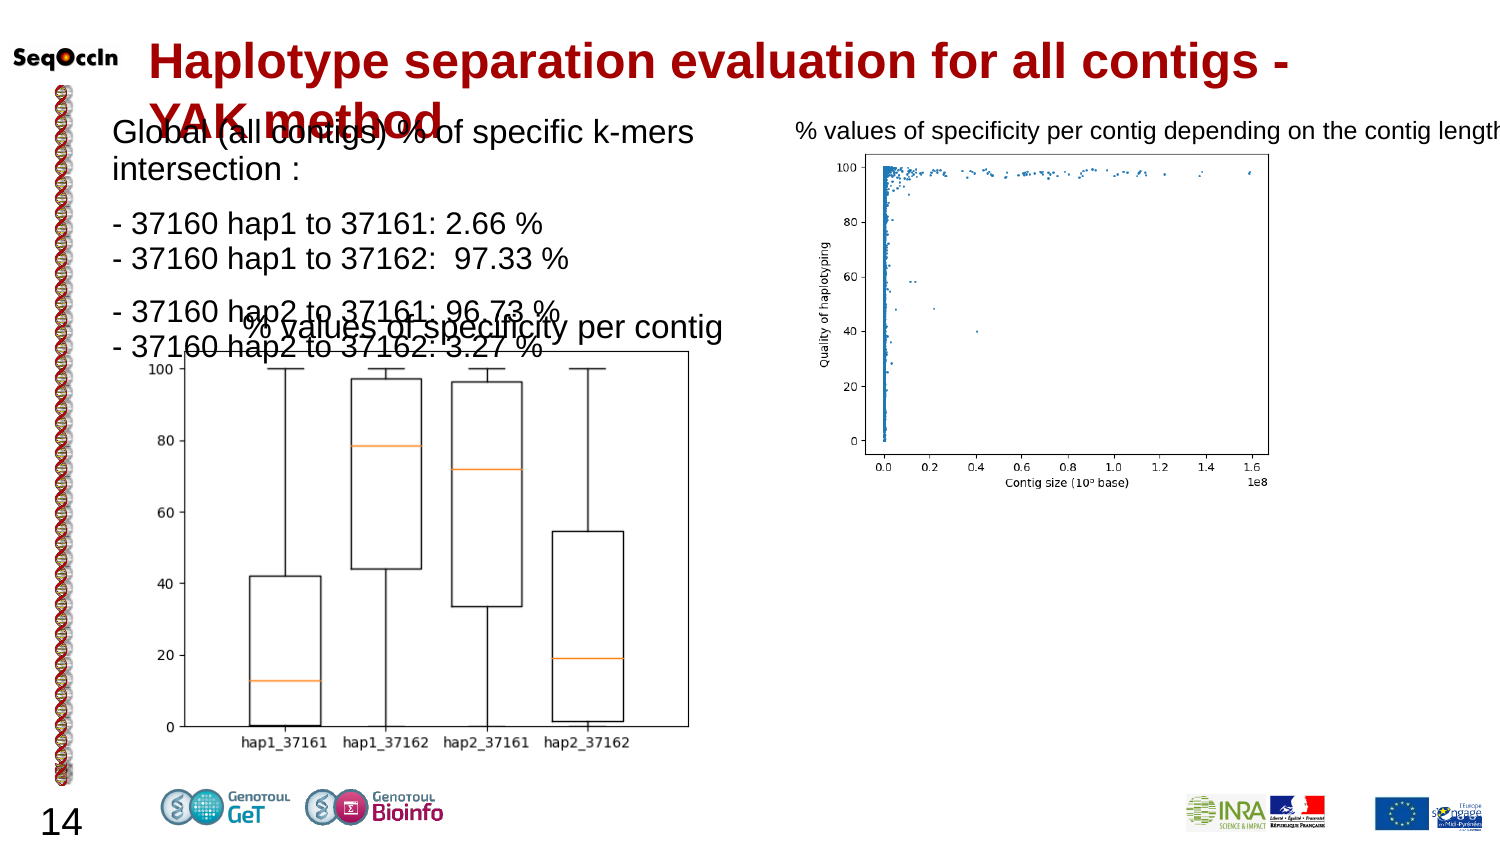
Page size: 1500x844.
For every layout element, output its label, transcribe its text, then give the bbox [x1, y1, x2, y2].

text_box % values of specificity per contig depending on the contig length [780, 109, 1500, 153]
text_box Haplotype separation evaluation for all contigs - YAK method [137, 22, 1378, 160]
picture [1270, 795, 1325, 828]
picture [156, 784, 294, 830]
text_box Global (all contigs) % of specific k-mers intersection : - 37160 hap1 to 37161: 2.66 % - 37160 hap1 to 37162: 97.33 % - 37160 hap2 to 37161: 96.73 % - 37160 hap2 to 37162: 3.27 % [97, 106, 753, 372]
picture [1374, 796, 1487, 834]
text_box % values of specificity per contig [227, 301, 740, 354]
picture [1185, 794, 1267, 832]
picture [55, 85, 68, 786]
picture [9, 43, 122, 74]
picture [800, 153, 1320, 497]
picture [103, 372, 753, 780]
picture [300, 784, 448, 830]
